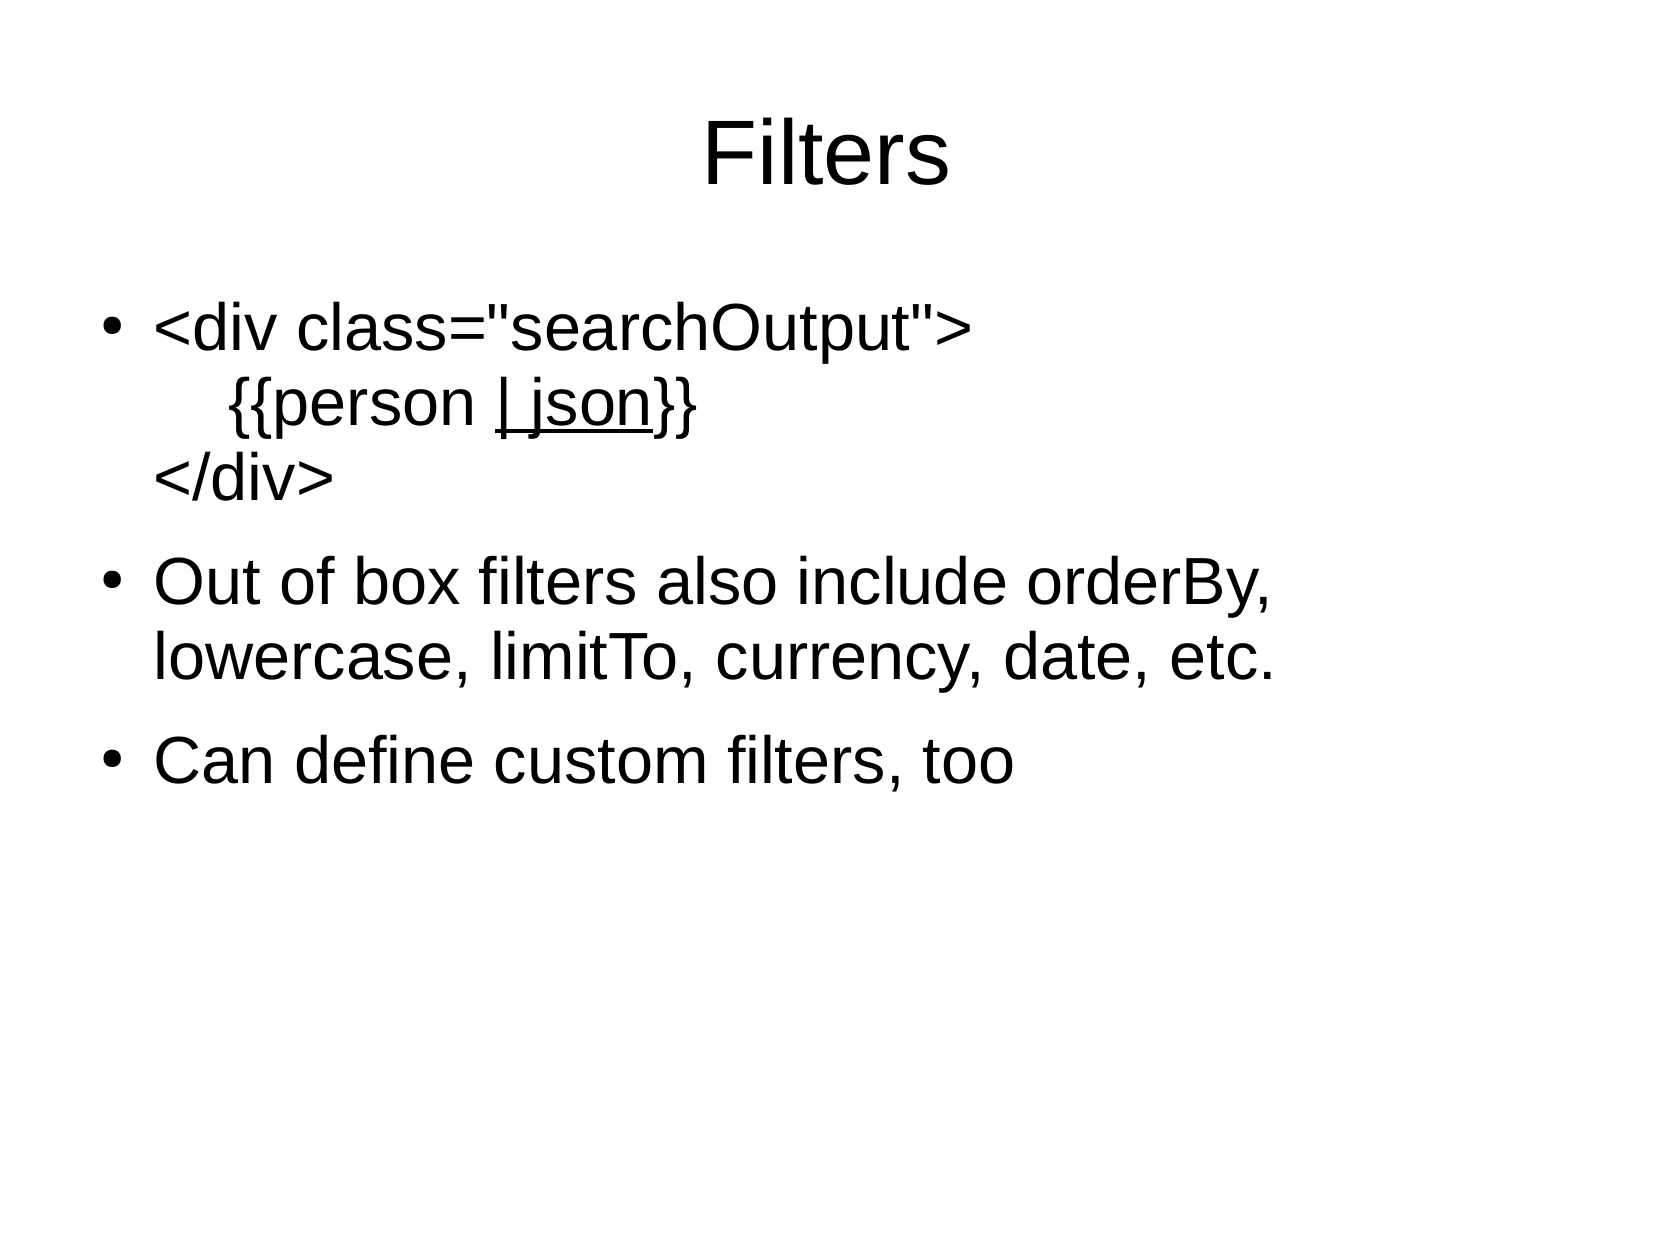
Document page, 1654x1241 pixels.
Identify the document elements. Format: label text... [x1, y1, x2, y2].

list <div class="searchOutput"> {{person | json}} </div> Out of box filters also include orderBy, lowercase, limitTo, currency, date, etc. Can define custom filters, too [82, 290, 1571, 1010]
title Filters [82, 49, 1571, 257]
